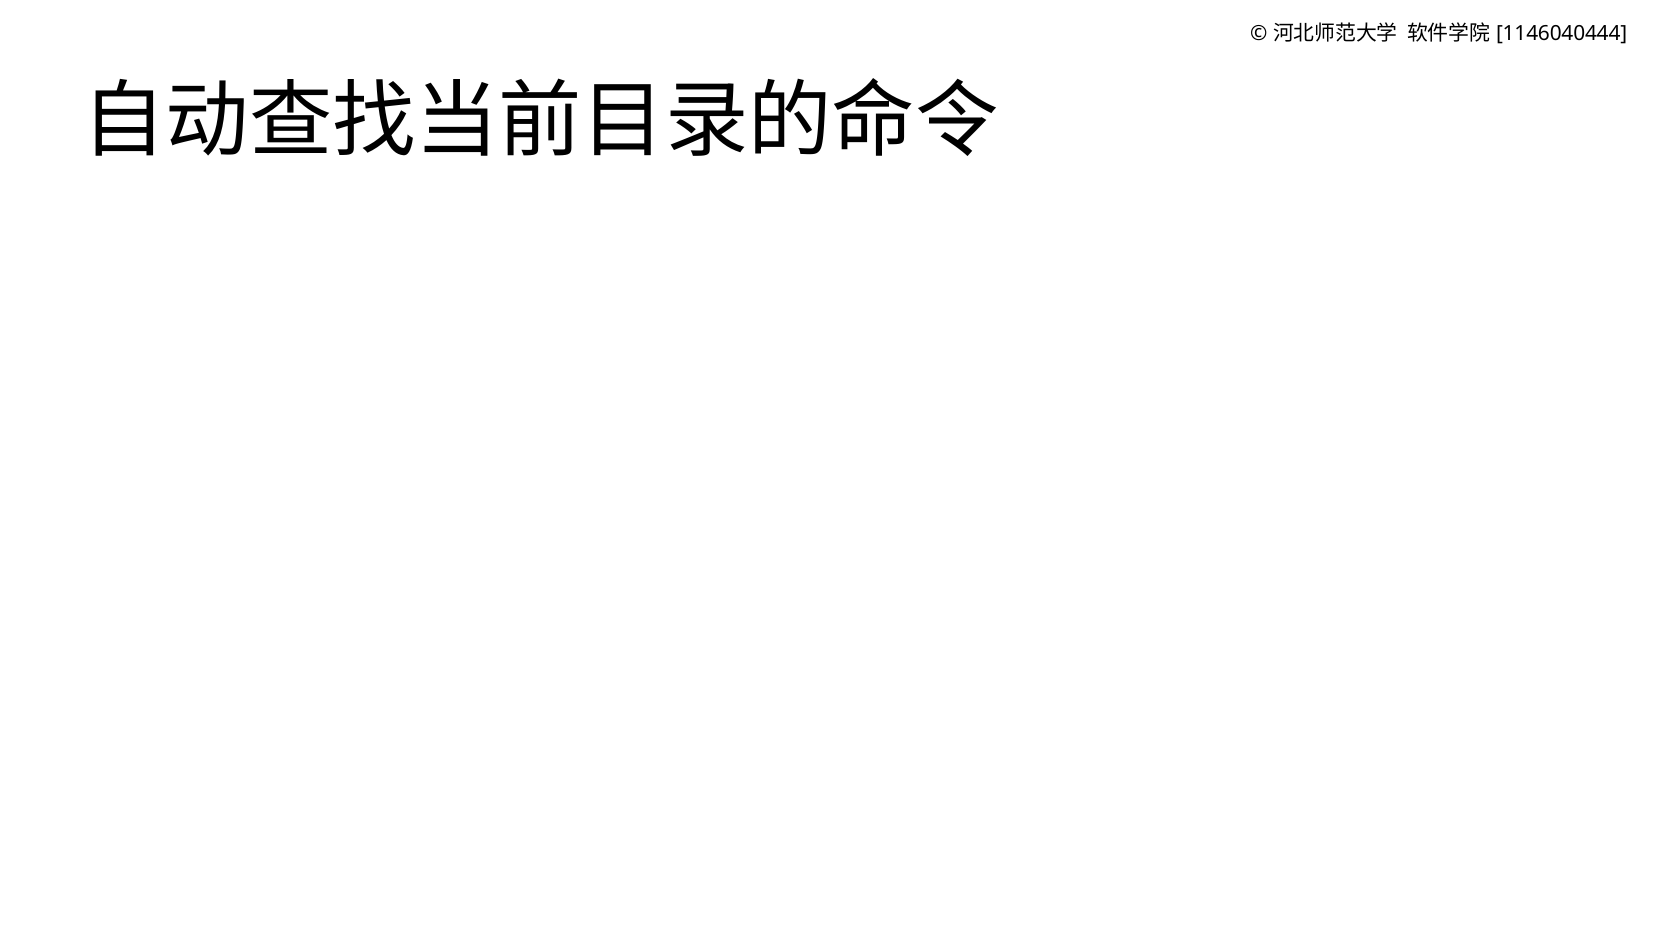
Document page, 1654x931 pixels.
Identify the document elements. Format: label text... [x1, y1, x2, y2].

title 自动查找当前目录的命令 [82, 37, 1571, 189]
